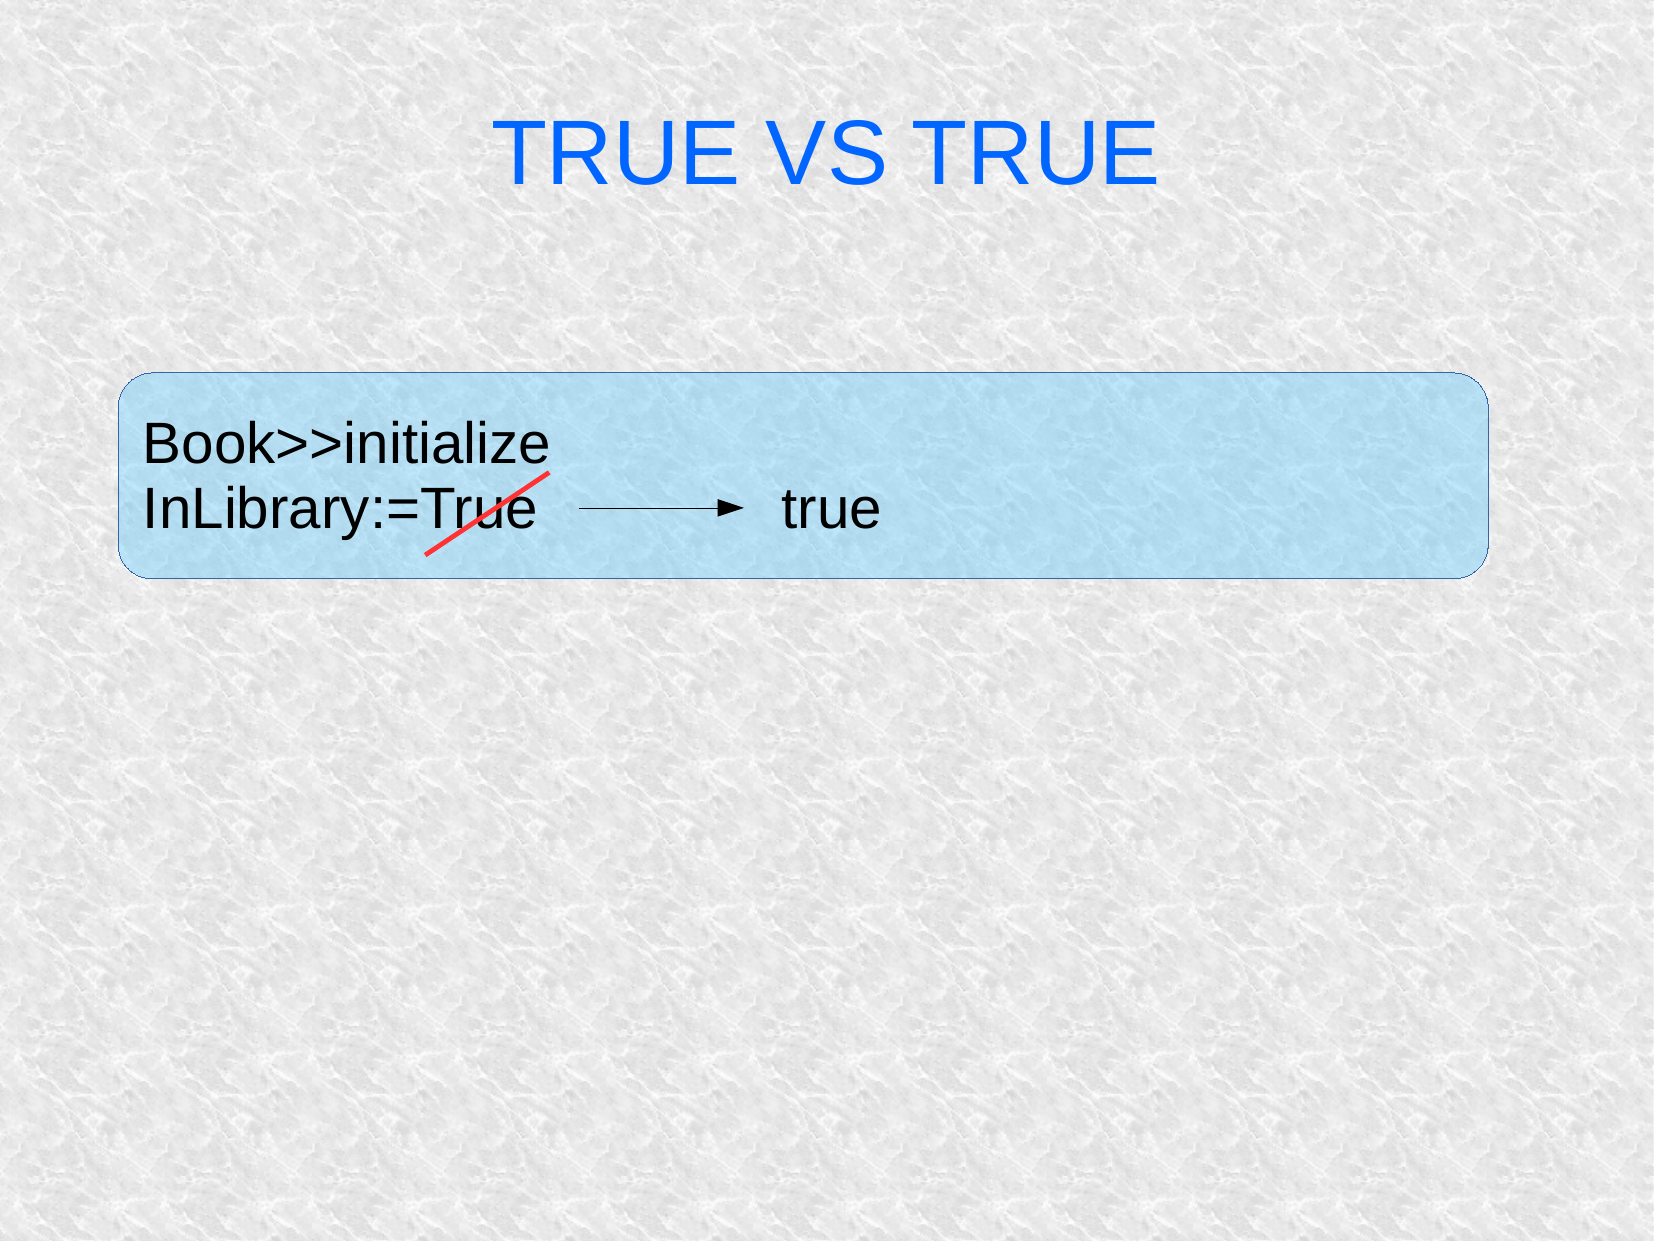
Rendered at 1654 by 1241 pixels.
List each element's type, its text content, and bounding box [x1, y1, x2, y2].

title TRUE VS TRUE [82, 49, 1571, 257]
picture [0, 0, 1654, 1241]
list [82, 290, 1571, 1010]
text_box Book>>initialize InLibrary:=True true [118, 372, 1489, 579]
